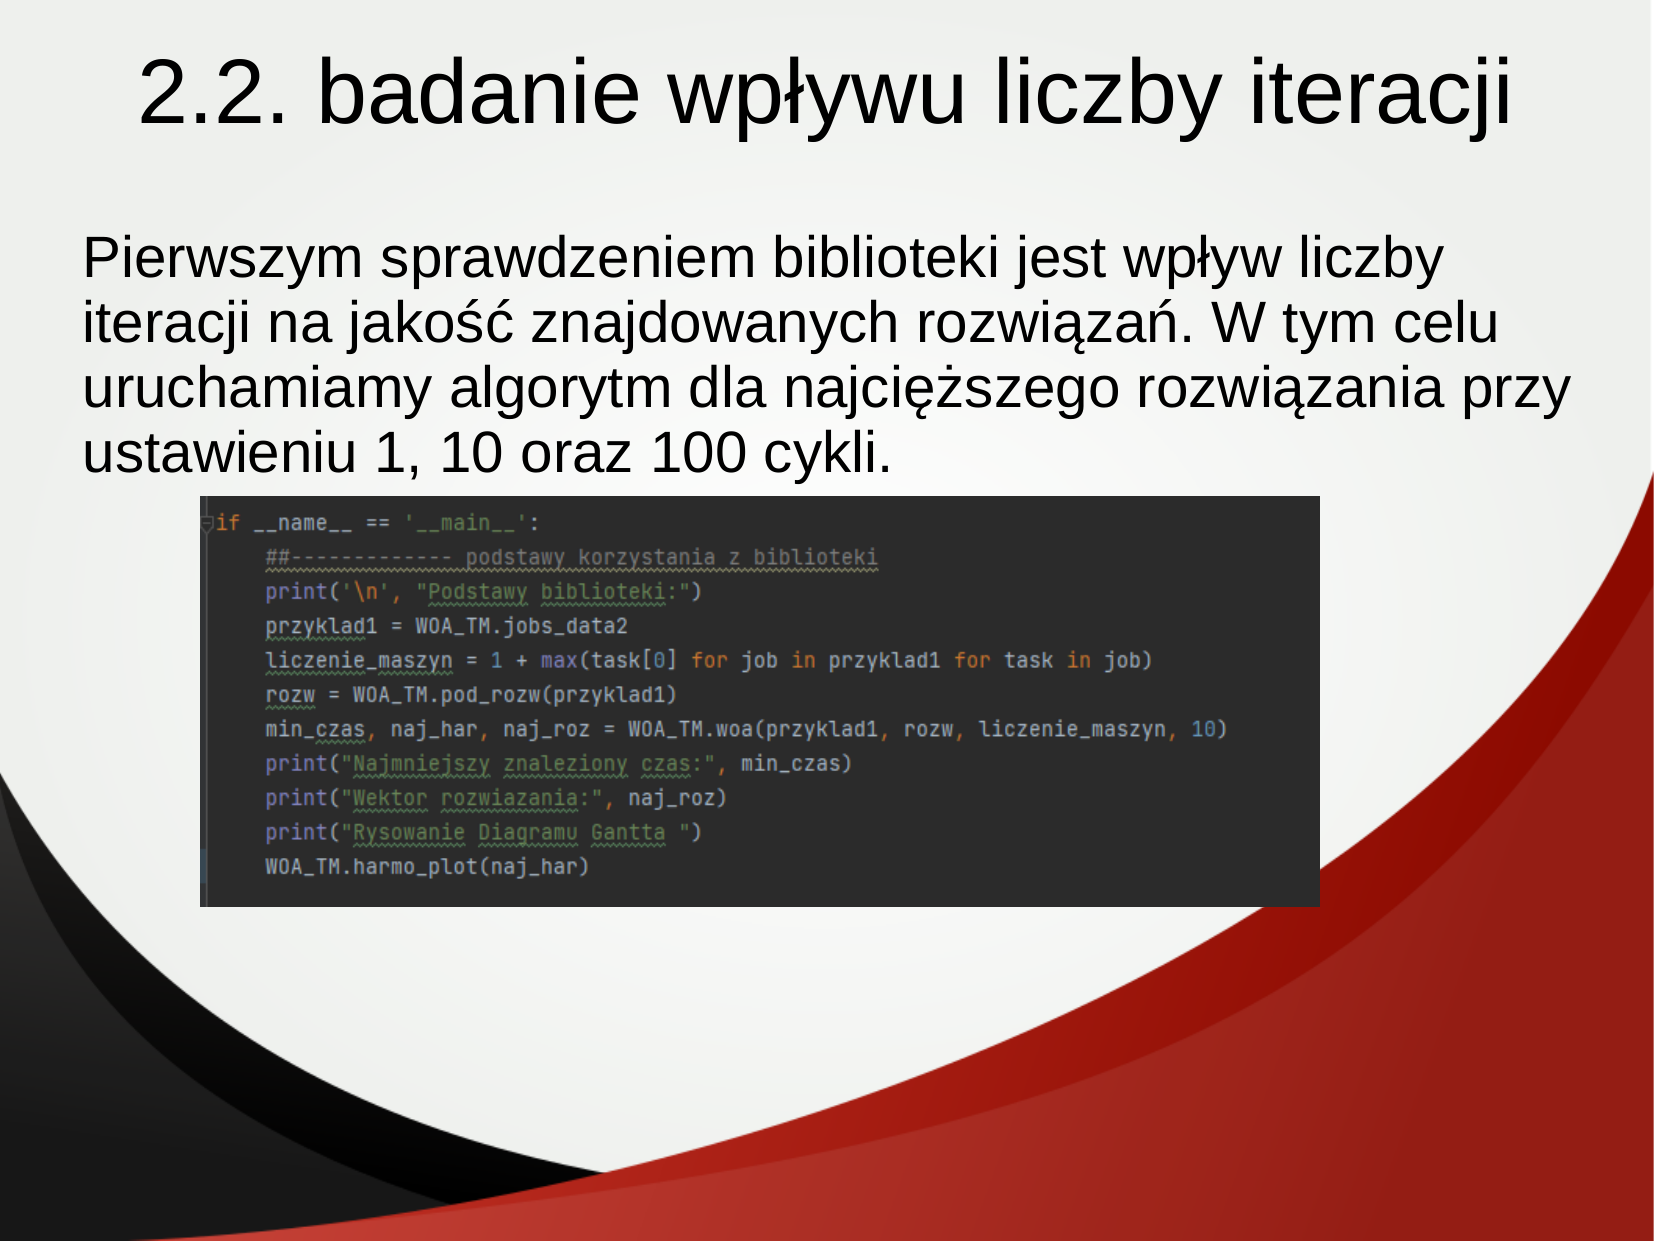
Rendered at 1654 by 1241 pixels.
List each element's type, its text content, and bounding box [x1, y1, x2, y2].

picture [0, 0, 1654, 1241]
title 2.2. badanie wpływu liczby iteracji [82, 0, 1571, 196]
list Pierwszym sprawdzeniem biblioteki jest wpływ liczby iteracji na jakość znajdowanych rozwiązań. W tym celu uruchamiamy algorytm dla najcięższego rozwiązania przy ustawieniu 1, 10 oraz 100 cykli. [82, 224, 1583, 886]
